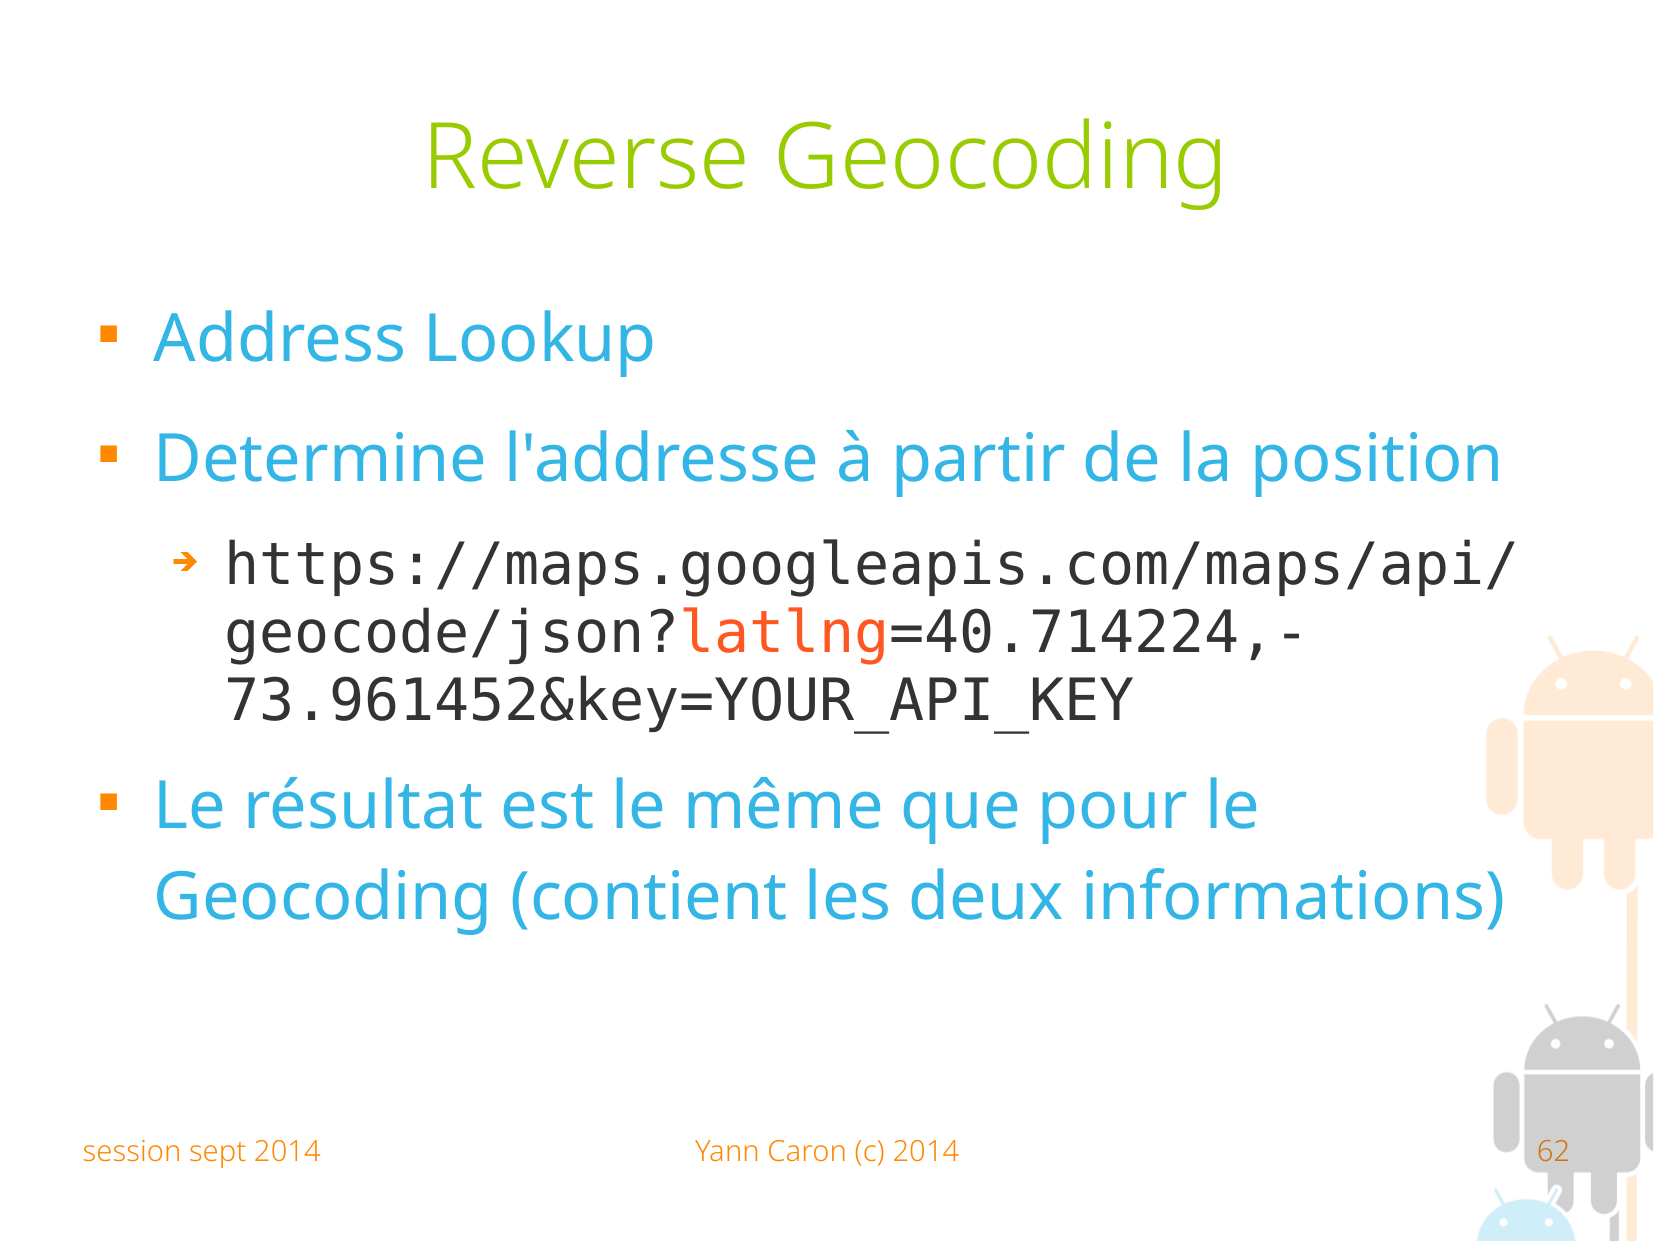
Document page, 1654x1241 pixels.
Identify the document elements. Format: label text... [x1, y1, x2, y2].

list Address Lookup Determine l'addresse à partir de la position https://maps.googleapis.com/maps/api/geocode/json?latlng=40.714224,-73.961452&key=YOUR_API_KEY Le résultat est le même que pour le Geocoding (contient les deux informations) [82, 290, 1571, 1010]
picture [240, 423, 1654, 1241]
title Reverse Geocoding [82, 49, 1571, 257]
